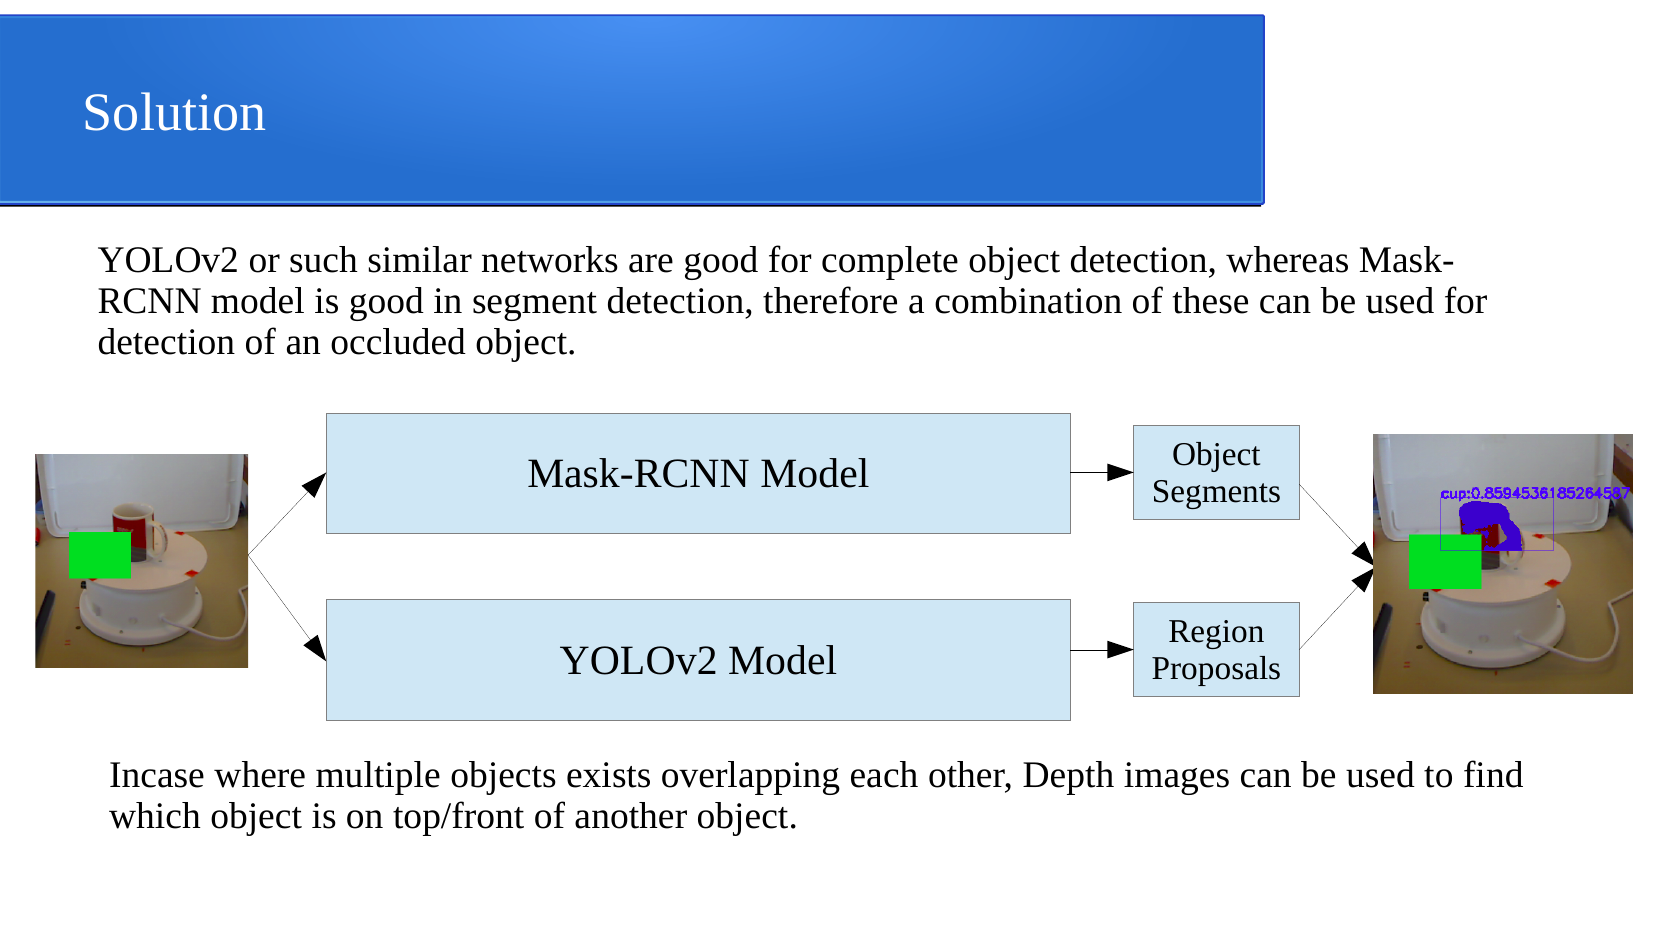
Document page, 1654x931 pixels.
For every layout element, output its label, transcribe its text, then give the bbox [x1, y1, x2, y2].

text_box Mask-RCNN Model [326, 413, 1071, 534]
title Solution [82, 35, 1235, 189]
picture [35, 454, 249, 668]
text_box Region Proposals [1133, 602, 1300, 697]
text_box Object Segments [1133, 425, 1300, 520]
text_box YOLOv2 Model [326, 599, 1071, 721]
text_box Incase where multiple objects exists overlapping each other, Depth images can be used to find which object is on top/front of another object. [94, 746, 1571, 870]
picture [1373, 434, 1633, 694]
text_box YOLOv2 or such similar networks are good for complete object detection, whereas Mask-RCNN model is good in segment detection, therefore a combination of these can be used for detection of an occluded object. [82, 231, 1560, 371]
